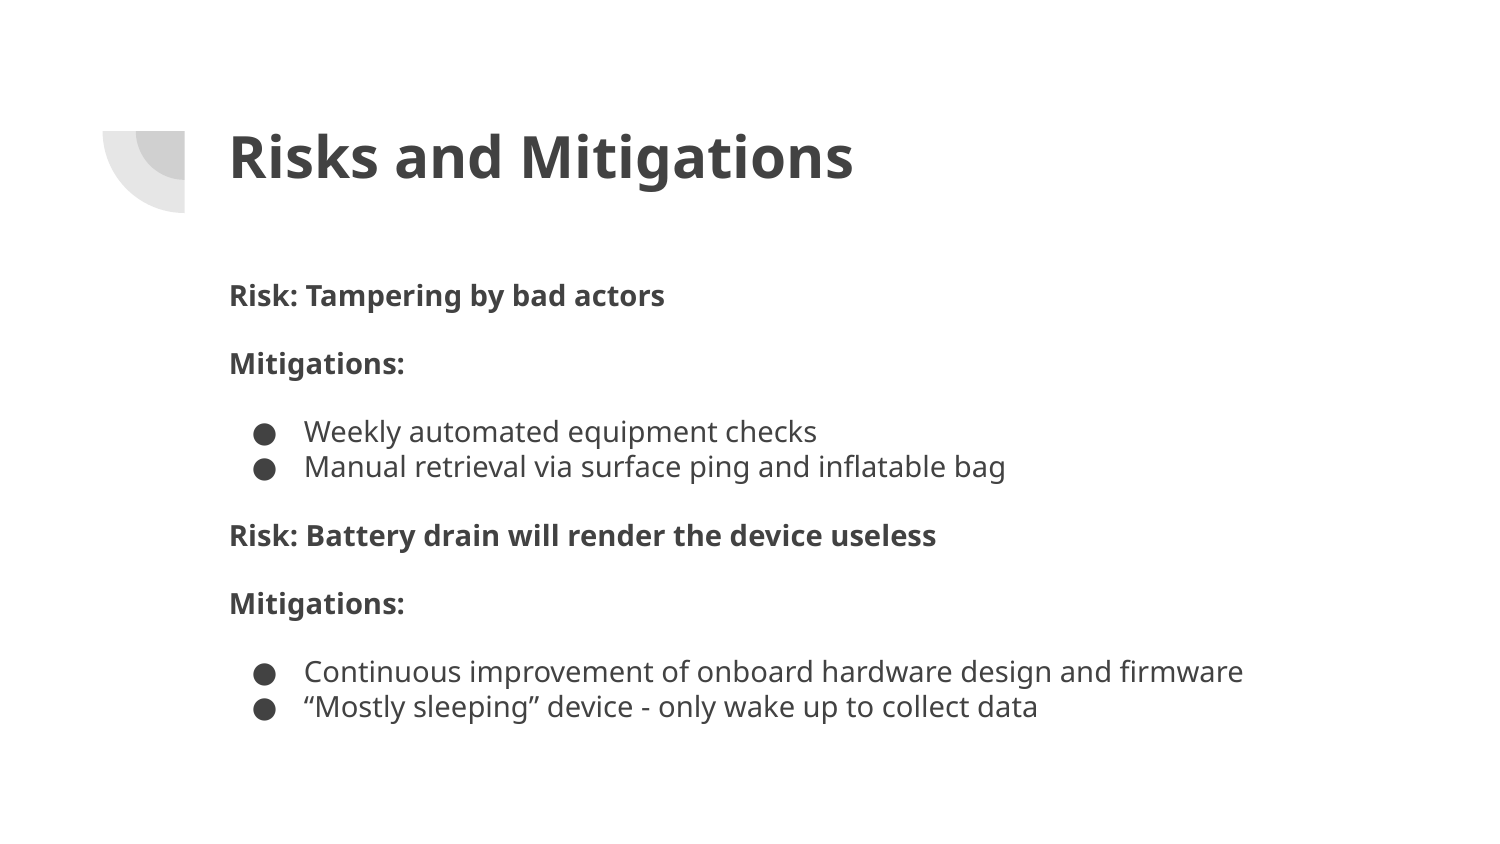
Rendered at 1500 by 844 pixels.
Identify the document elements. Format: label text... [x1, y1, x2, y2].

list Risk: Tampering by bad actors Mitigations: Weekly automated equipment checks Manual retrieval via surface ping and inflatable bag Risk: Battery drain will render the device useless Mitigations: Continuous improvement of onboard hardware design and firmware “Mostly sleeping” device - only wake up to collect data [213, 262, 1368, 752]
title Risks and Mitigations [213, 105, 1368, 262]
